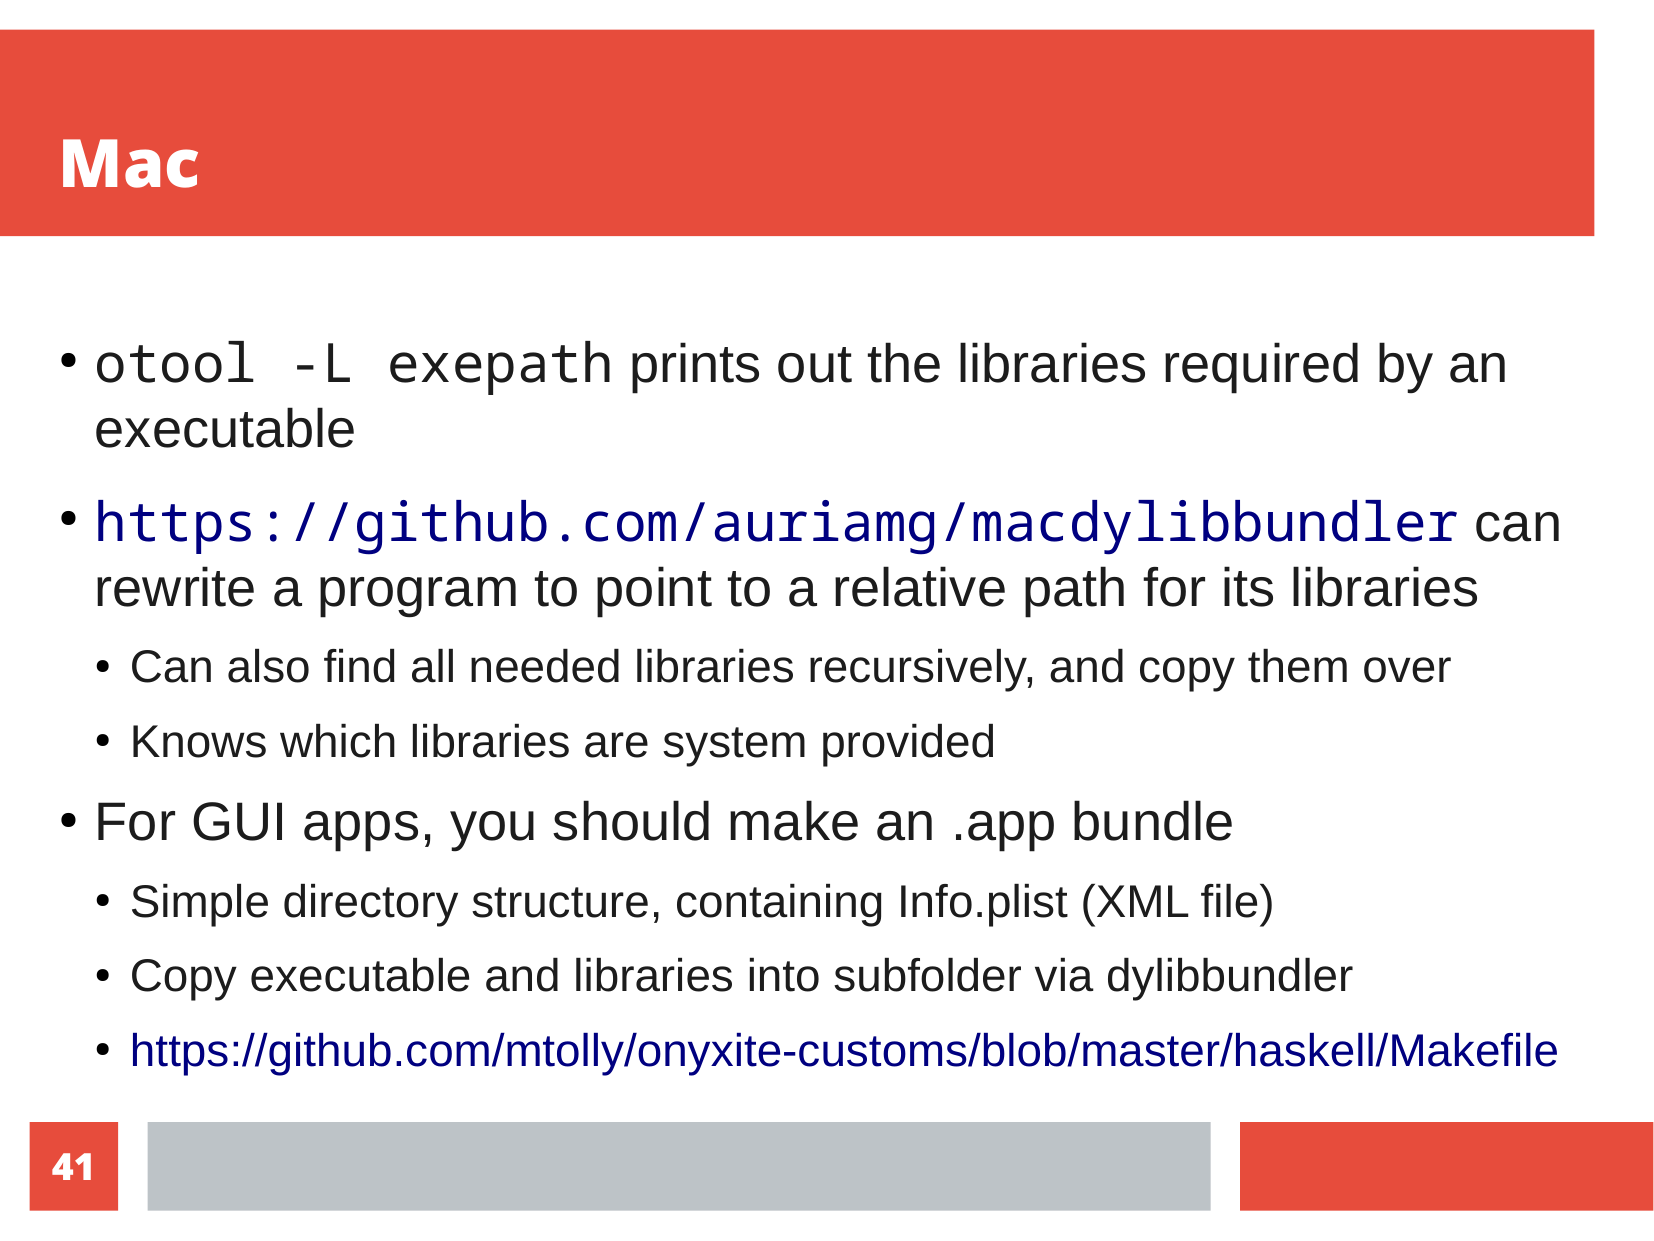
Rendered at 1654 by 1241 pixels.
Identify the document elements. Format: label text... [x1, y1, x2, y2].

list otool -L exepath prints out the libraries required by an executable https://github.com/auriamg/macdylibbundler can rewrite a program to point to a relative path for its libraries Can also find all needed libraries recursively, and copy them over Knows which libraries are system provided For GUI apps, you should make an .app bundle Simple directory structure, containing Info.plist (XML file) Copy executable and libraries into subfolder via dylibbundler https://github.com/mtolly/onyxite-customs/blob/master/haskell/Makefile [59, 324, 1591, 1093]
title Mac [59, 59, 1595, 207]
